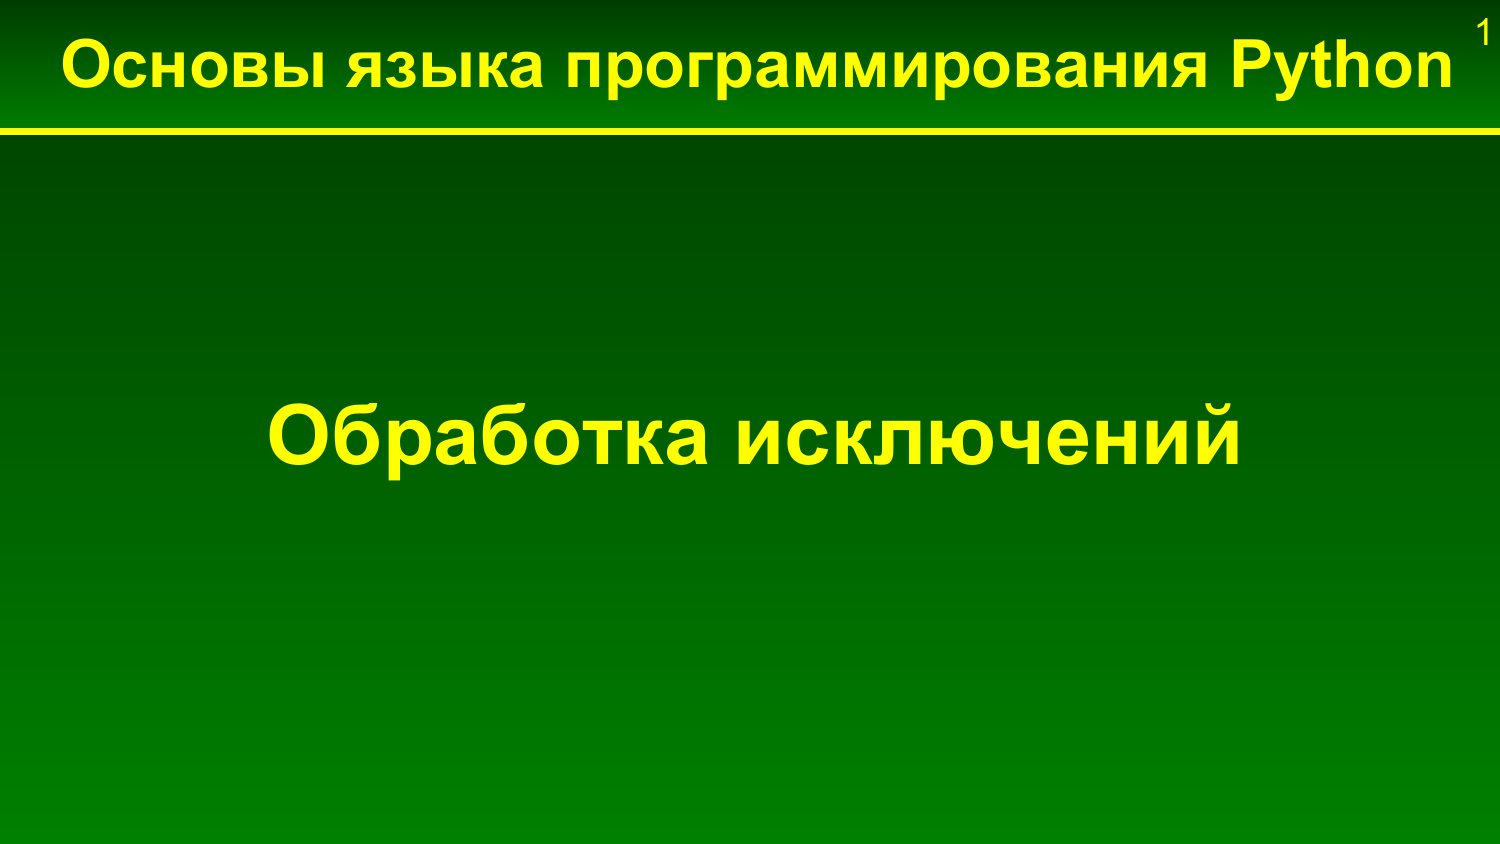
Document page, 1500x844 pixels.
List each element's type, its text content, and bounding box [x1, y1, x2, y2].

text_box Основы языка программирования Python [34, 13, 1482, 109]
text_box Обработка исключений [35, 372, 1477, 491]
